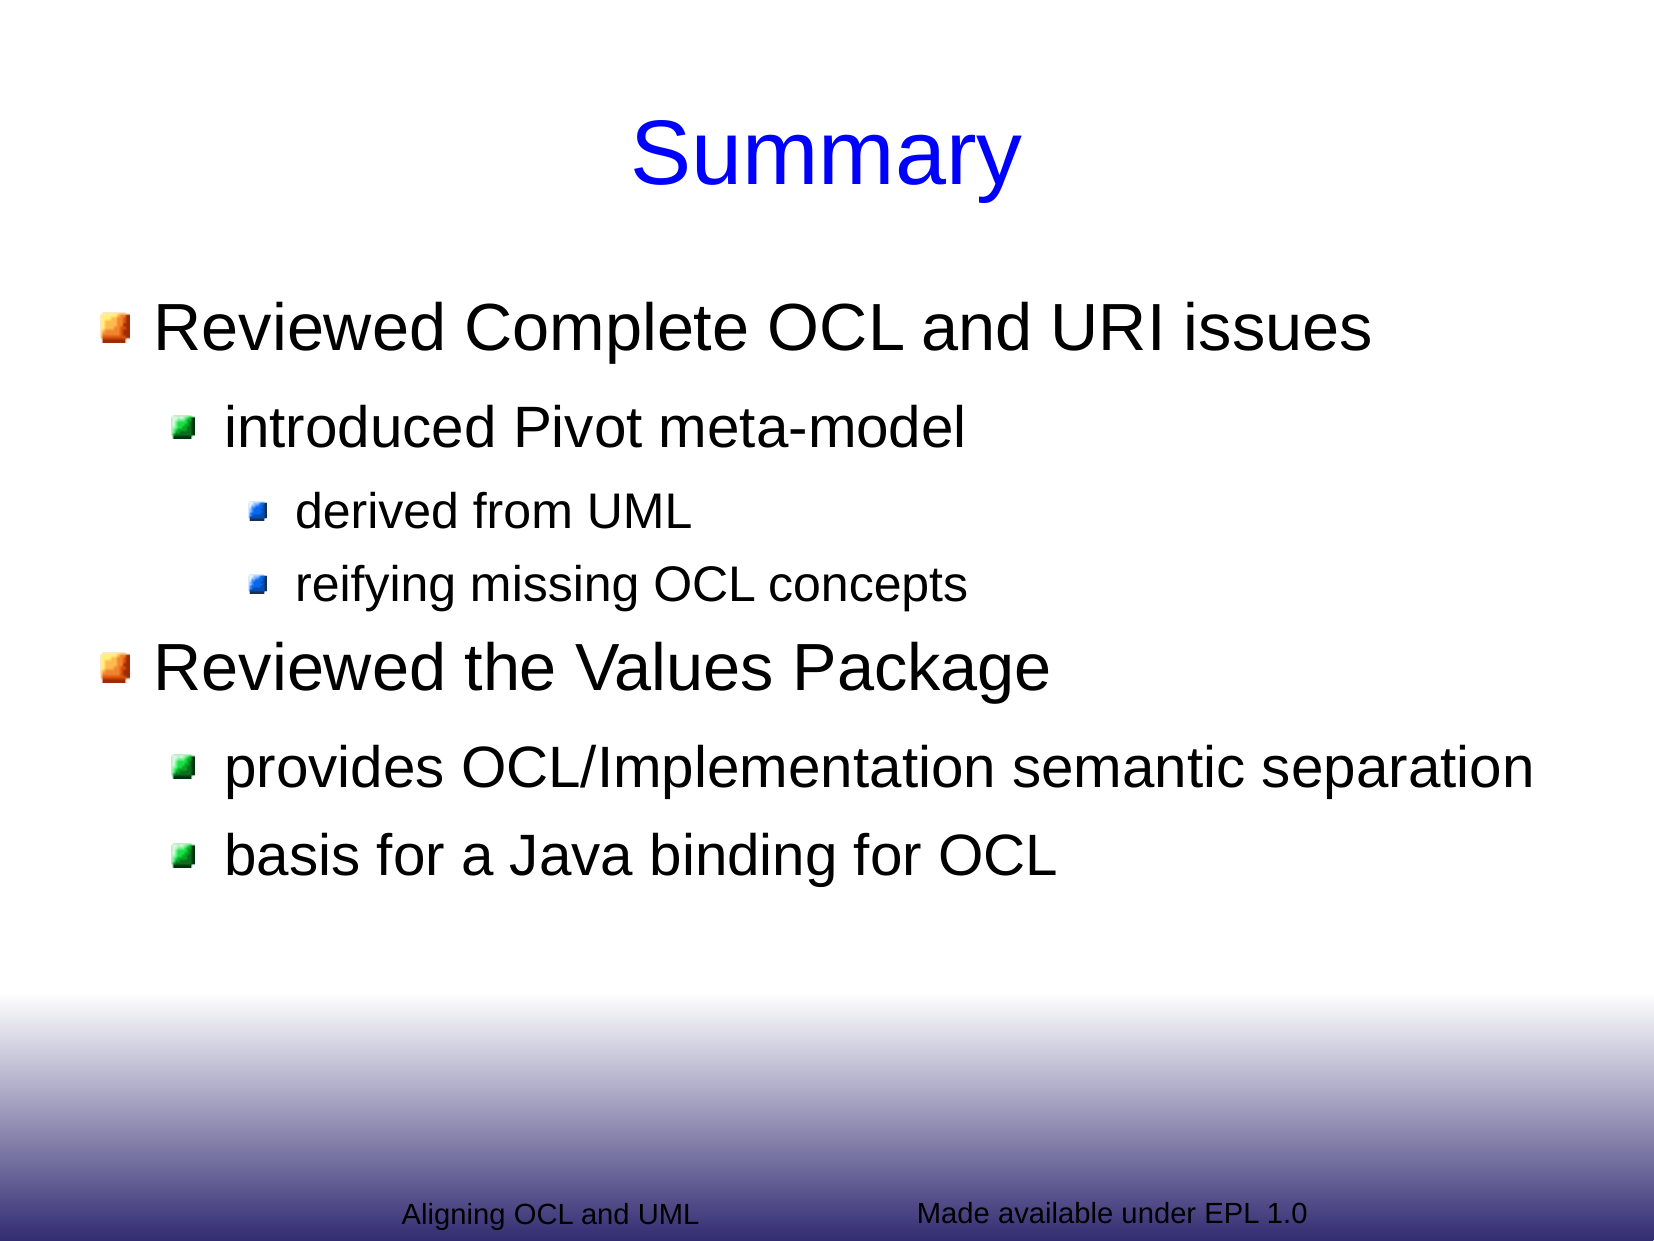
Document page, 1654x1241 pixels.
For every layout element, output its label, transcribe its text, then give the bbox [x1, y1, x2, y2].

title Summary [82, 49, 1571, 257]
list Reviewed Complete OCL and URI issues introduced Pivot meta-model derived from UML reifying missing OCL concepts Reviewed the Values Package provides OCL/Implementation semantic separation basis for a Java binding for OCL [82, 290, 1571, 1109]
